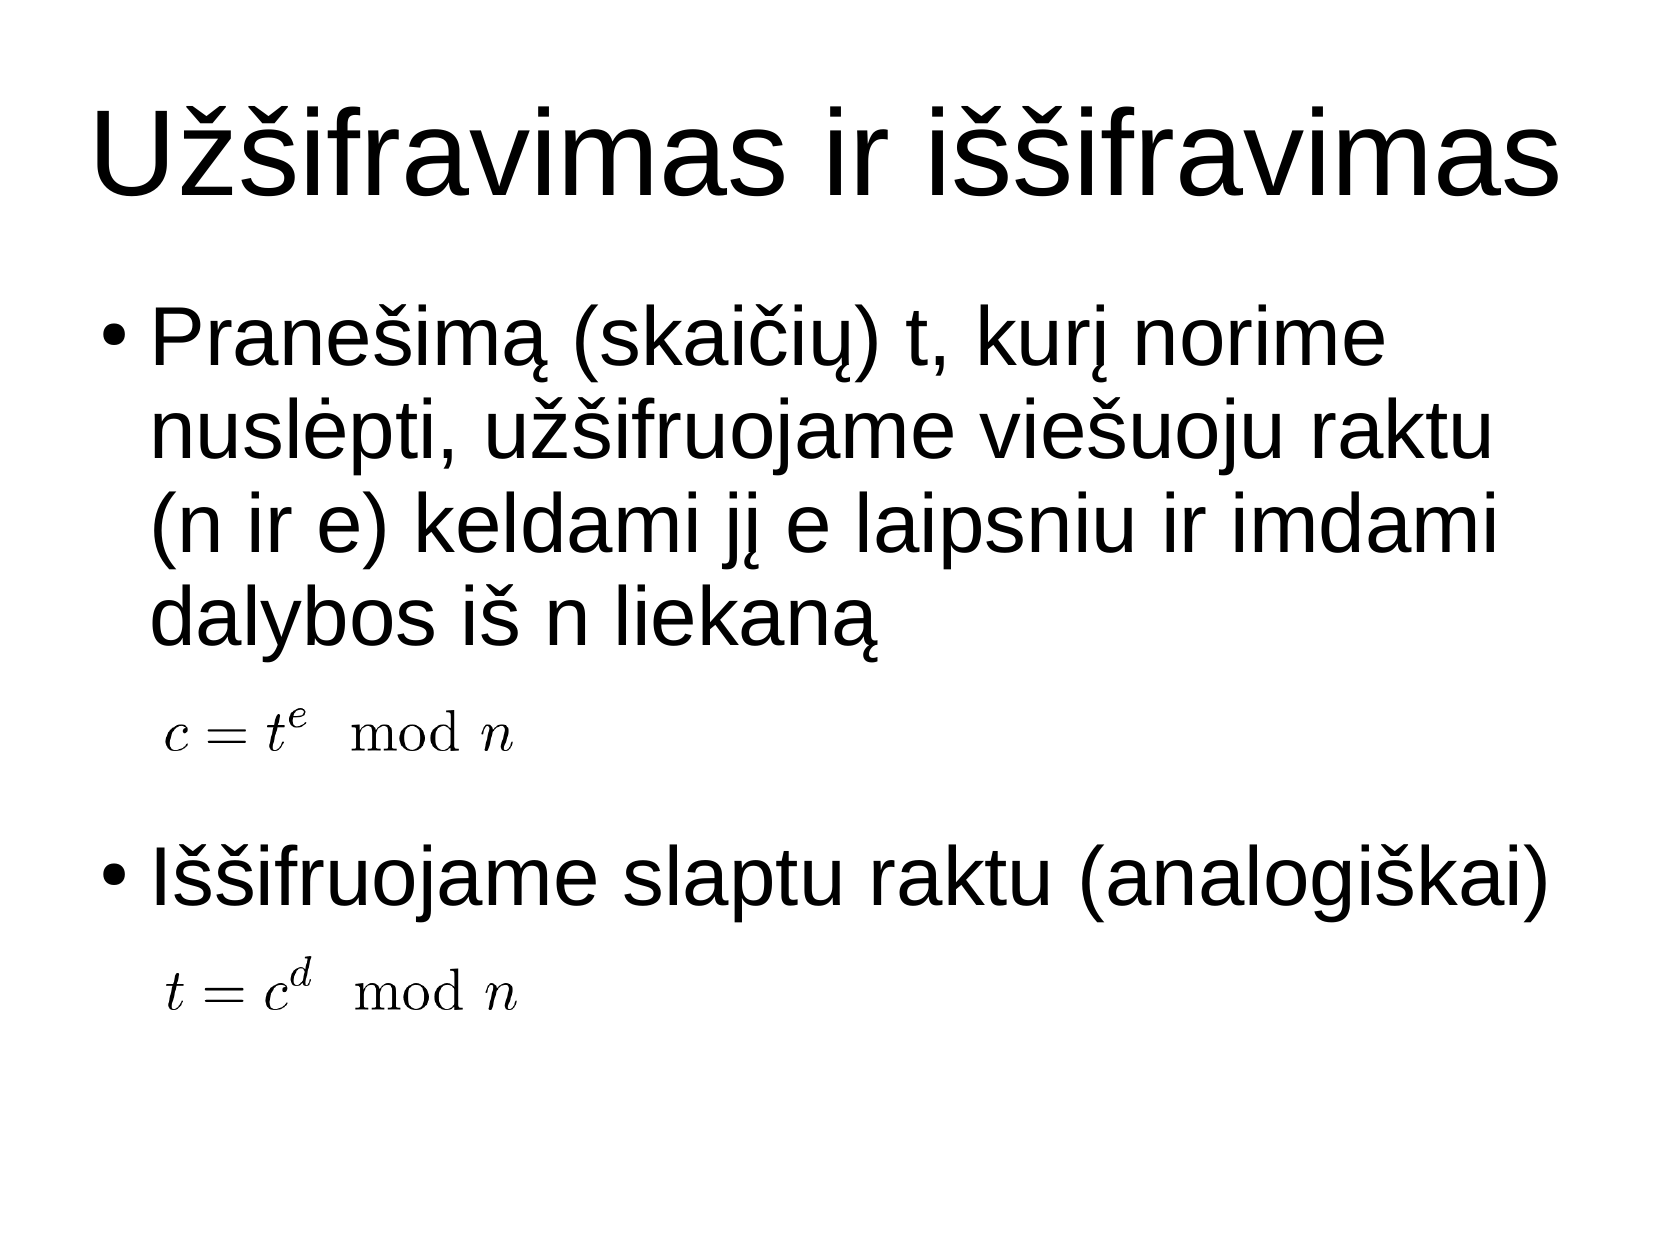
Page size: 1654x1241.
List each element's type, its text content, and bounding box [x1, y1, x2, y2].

list Pranešimą (skaičių) t, kurį norime nuslėpti, užšifruojame viešuoju raktu (n ir e) keldami jį e laipsniu ir imdami dalybos iš n liekaną Iššifruojame slaptu raktu (analogiškai) [82, 290, 1571, 1010]
title Užšifravimas ir iššifravimas [82, 49, 1571, 257]
picture [165, 956, 517, 1010]
picture [165, 708, 513, 752]
